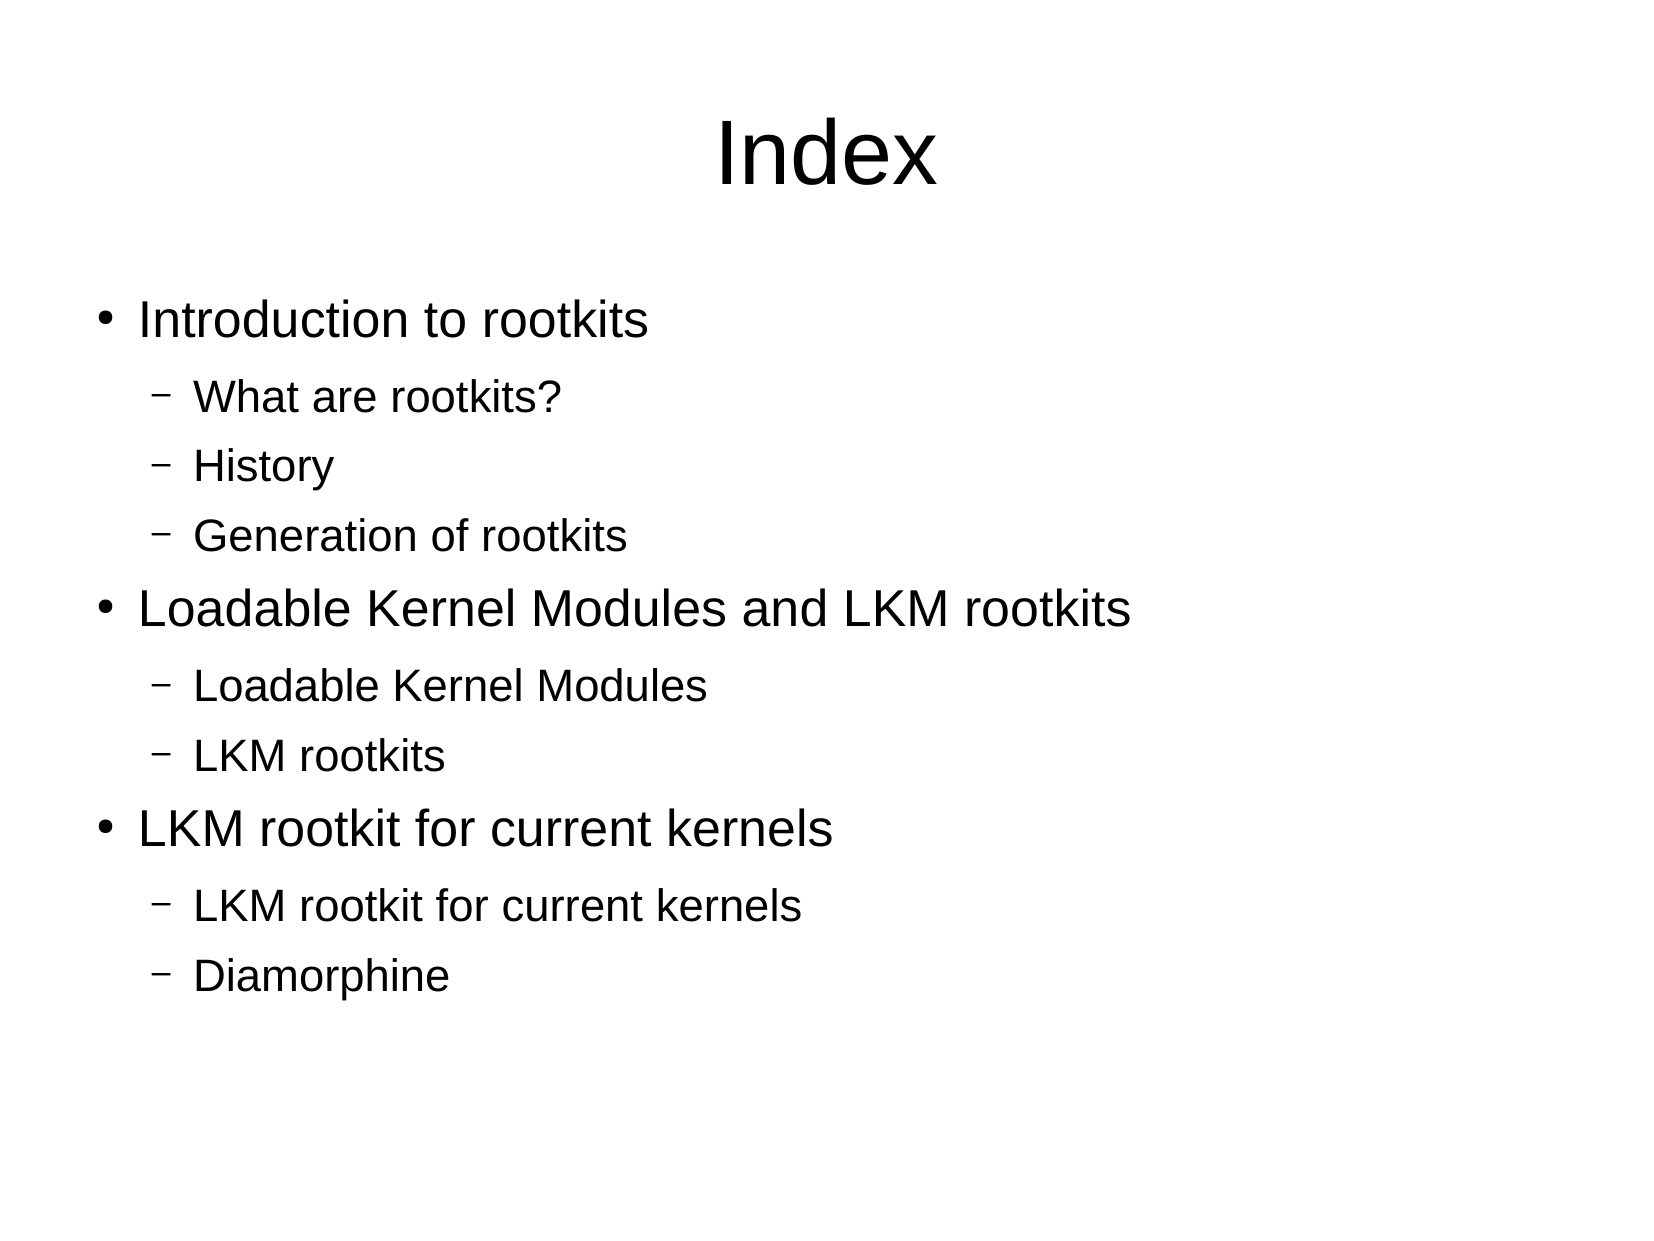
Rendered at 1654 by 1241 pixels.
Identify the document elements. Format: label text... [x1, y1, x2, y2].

list Introduction to rootkits What are rootkits? History Generation of rootkits Loadable Kernel Modules and LKM rootkits Loadable Kernel Modules LKM rootkits LKM rootkit for current kernels LKM rootkit for current kernels Diamorphine [82, 290, 1571, 1010]
title Index [82, 49, 1571, 257]
